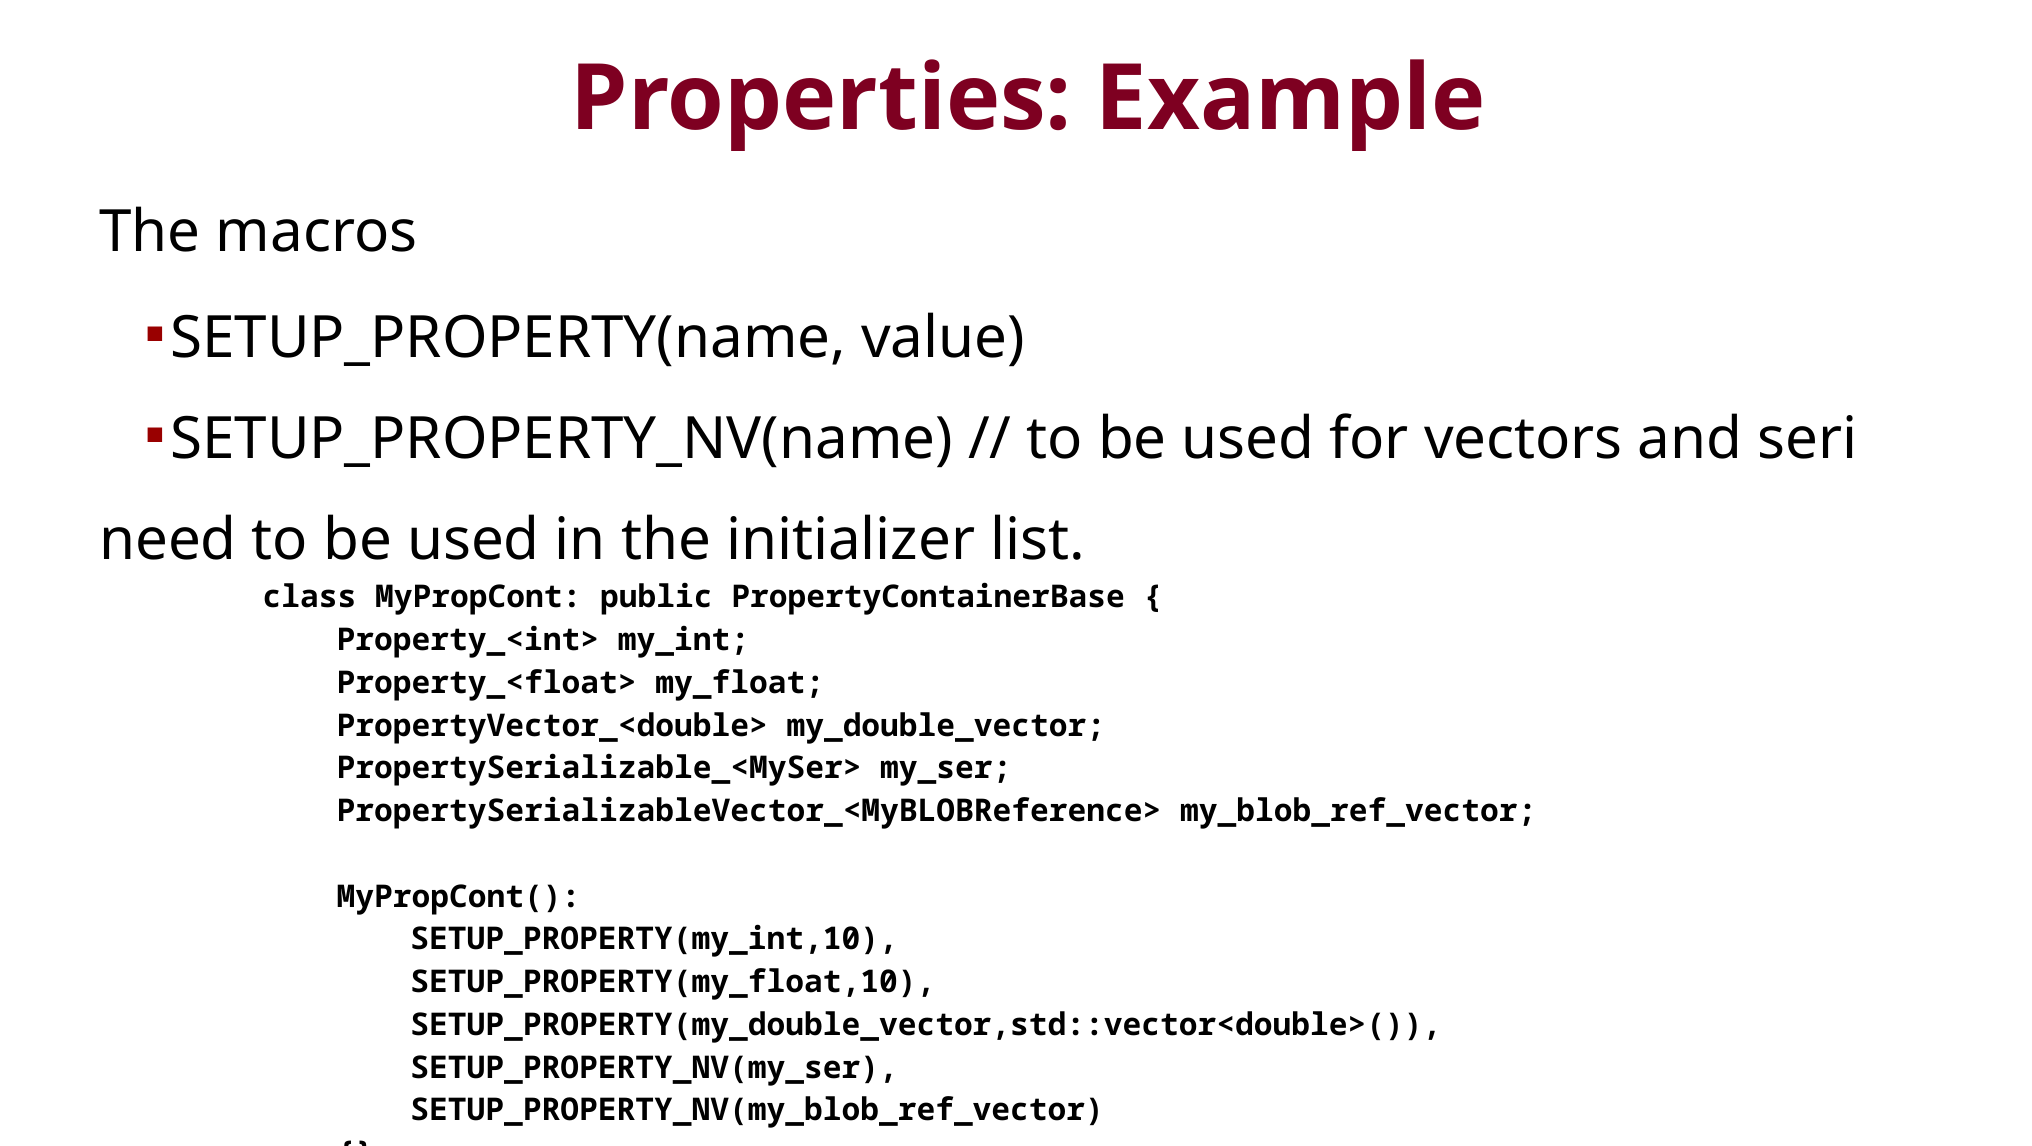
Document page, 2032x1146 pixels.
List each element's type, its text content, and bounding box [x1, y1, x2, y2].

list The macros SETUP_PROPERTY(name, value) SETUP_PROPERTY_NV(name) // to be used for vectors and seri need to be used in the initializer list. [59, 188, 1985, 1111]
title Properties: Example [37, 10, 2020, 178]
text_box class MyPropCont: public PropertyContainerBase { Property_<int> my_int; Property_<float> my_float; PropertyVector_<double> my_double_vector; PropertySerializable_<MySer> my_ser; PropertySerializableVector_<MyBLOBReference> my_blob_ref_vector; MyPropCont(): SETUP_PROPERTY(my_int,10), SETUP_PROPERTY(my_float,10), SETUP_PROPERTY(my_double_vector,std::vector<double>()), SETUP_PROPERTY_NV(my_ser), SETUP_PROPERTY_NV(my_blob_ref_vector) {} }; [248, 566, 2032, 1141]
